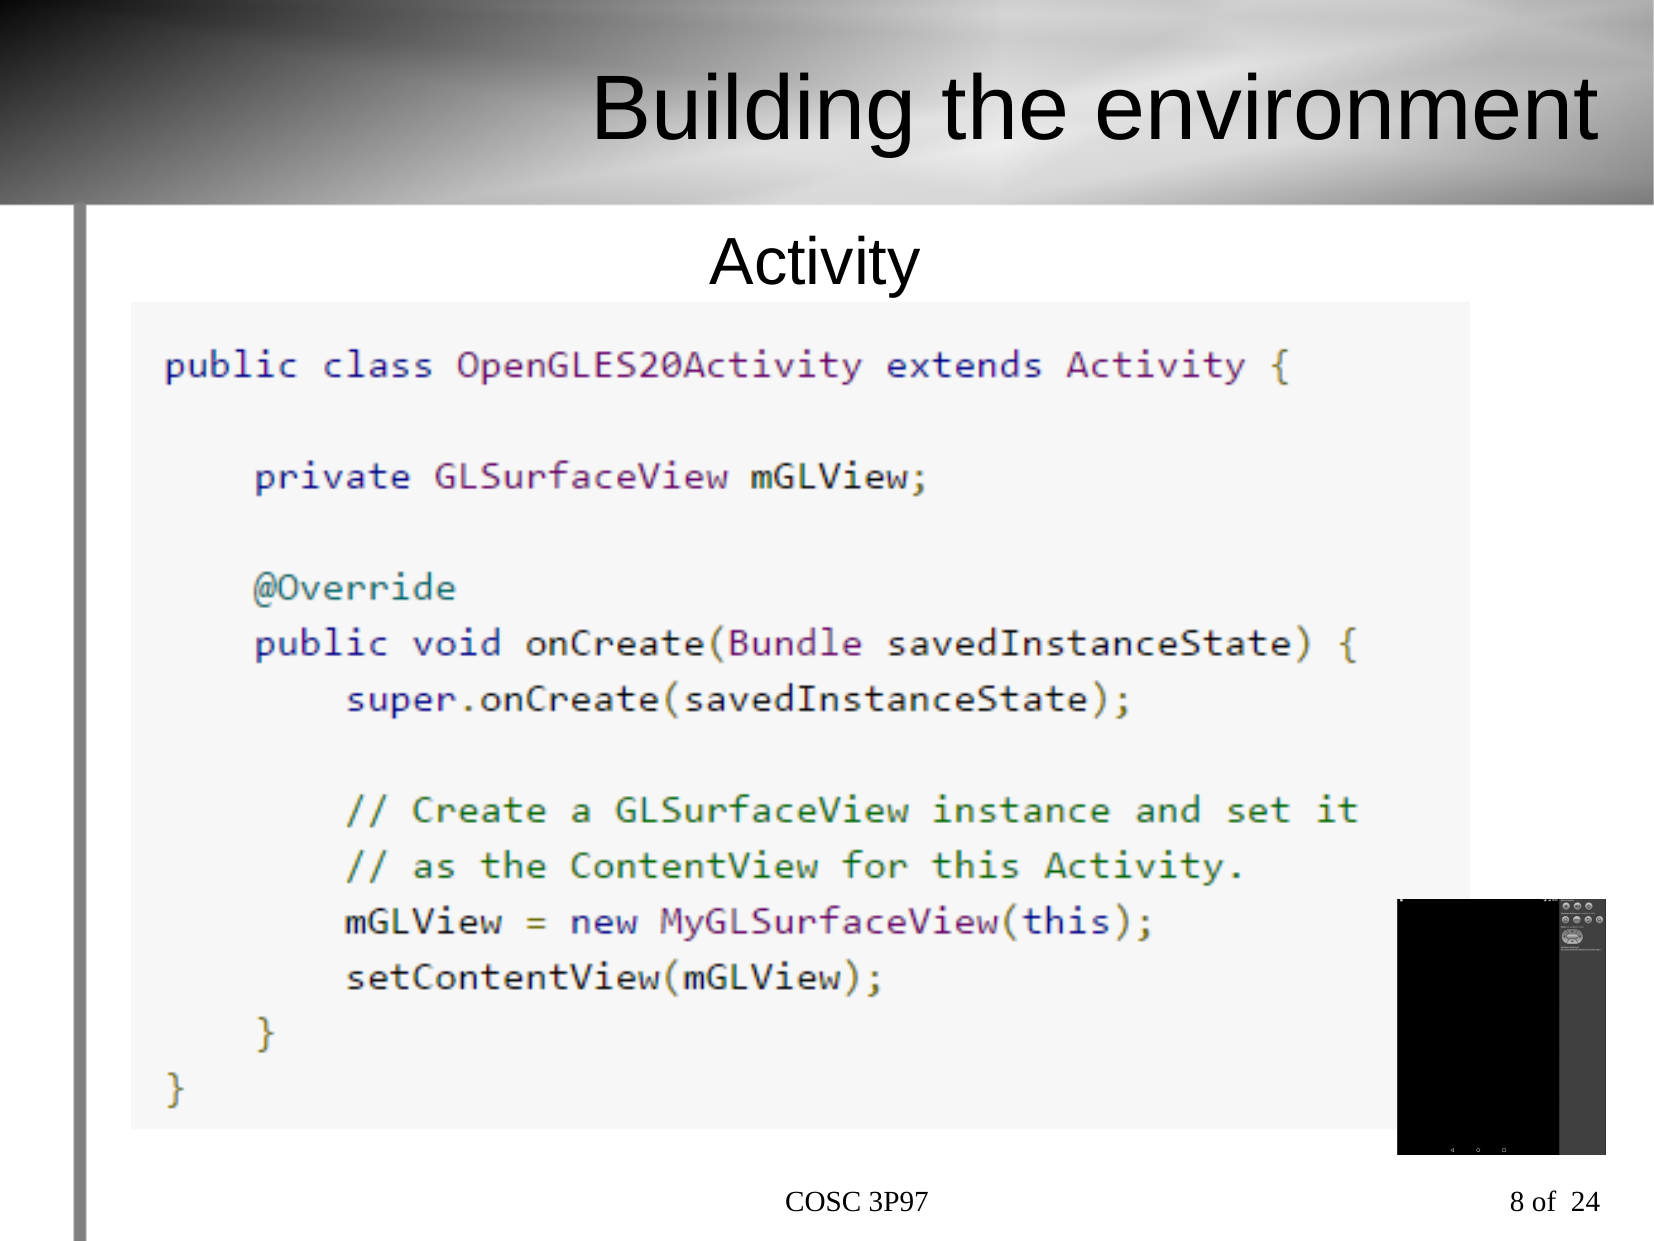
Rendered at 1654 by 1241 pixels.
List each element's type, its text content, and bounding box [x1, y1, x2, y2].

title Building the environment [112, 13, 1601, 201]
picture [0, 0, 1654, 1241]
text_box Activity [694, 216, 937, 306]
